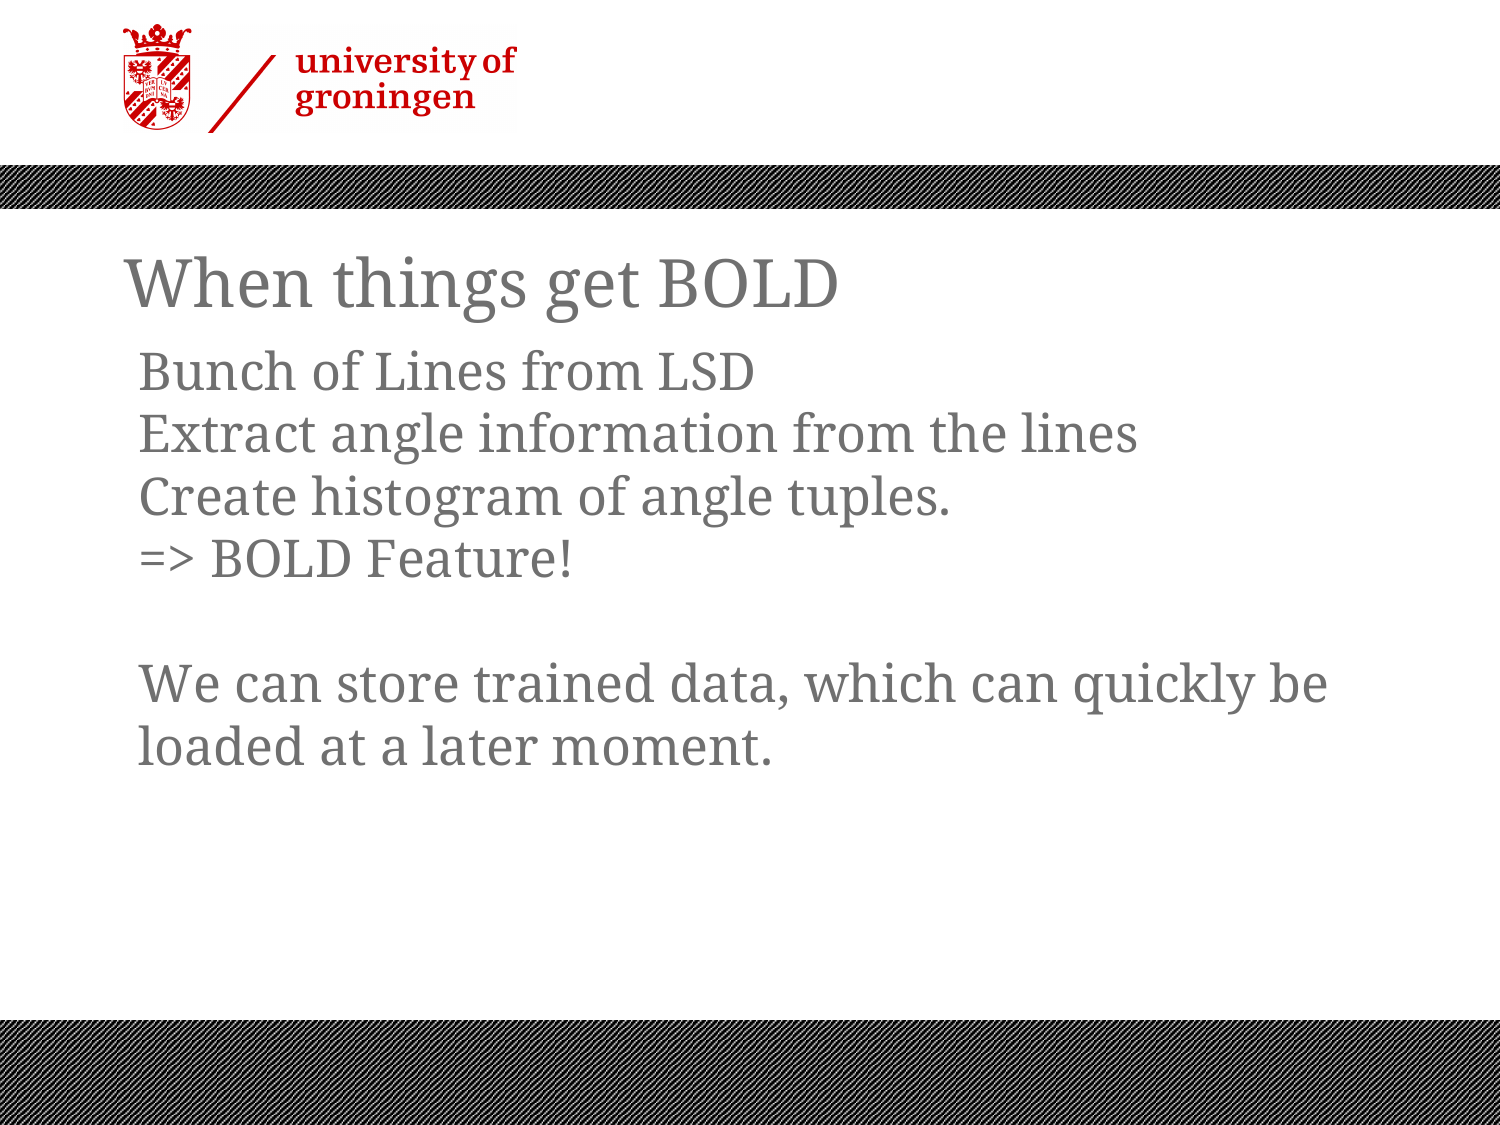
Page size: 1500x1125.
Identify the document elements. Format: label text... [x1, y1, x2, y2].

text_box Bunch of Lines from LSD Extract angle information from the lines Create histogram of angle tuples. => BOLD Feature! We can store trained data, which can quickly be loaded at a later moment. [123, 330, 1426, 783]
picture [0, 165, 1500, 209]
picture [0, 1020, 1500, 1125]
list [123, 783, 1426, 1082]
picture [123, 24, 517, 133]
title When things get BOLD [123, 240, 1426, 330]
